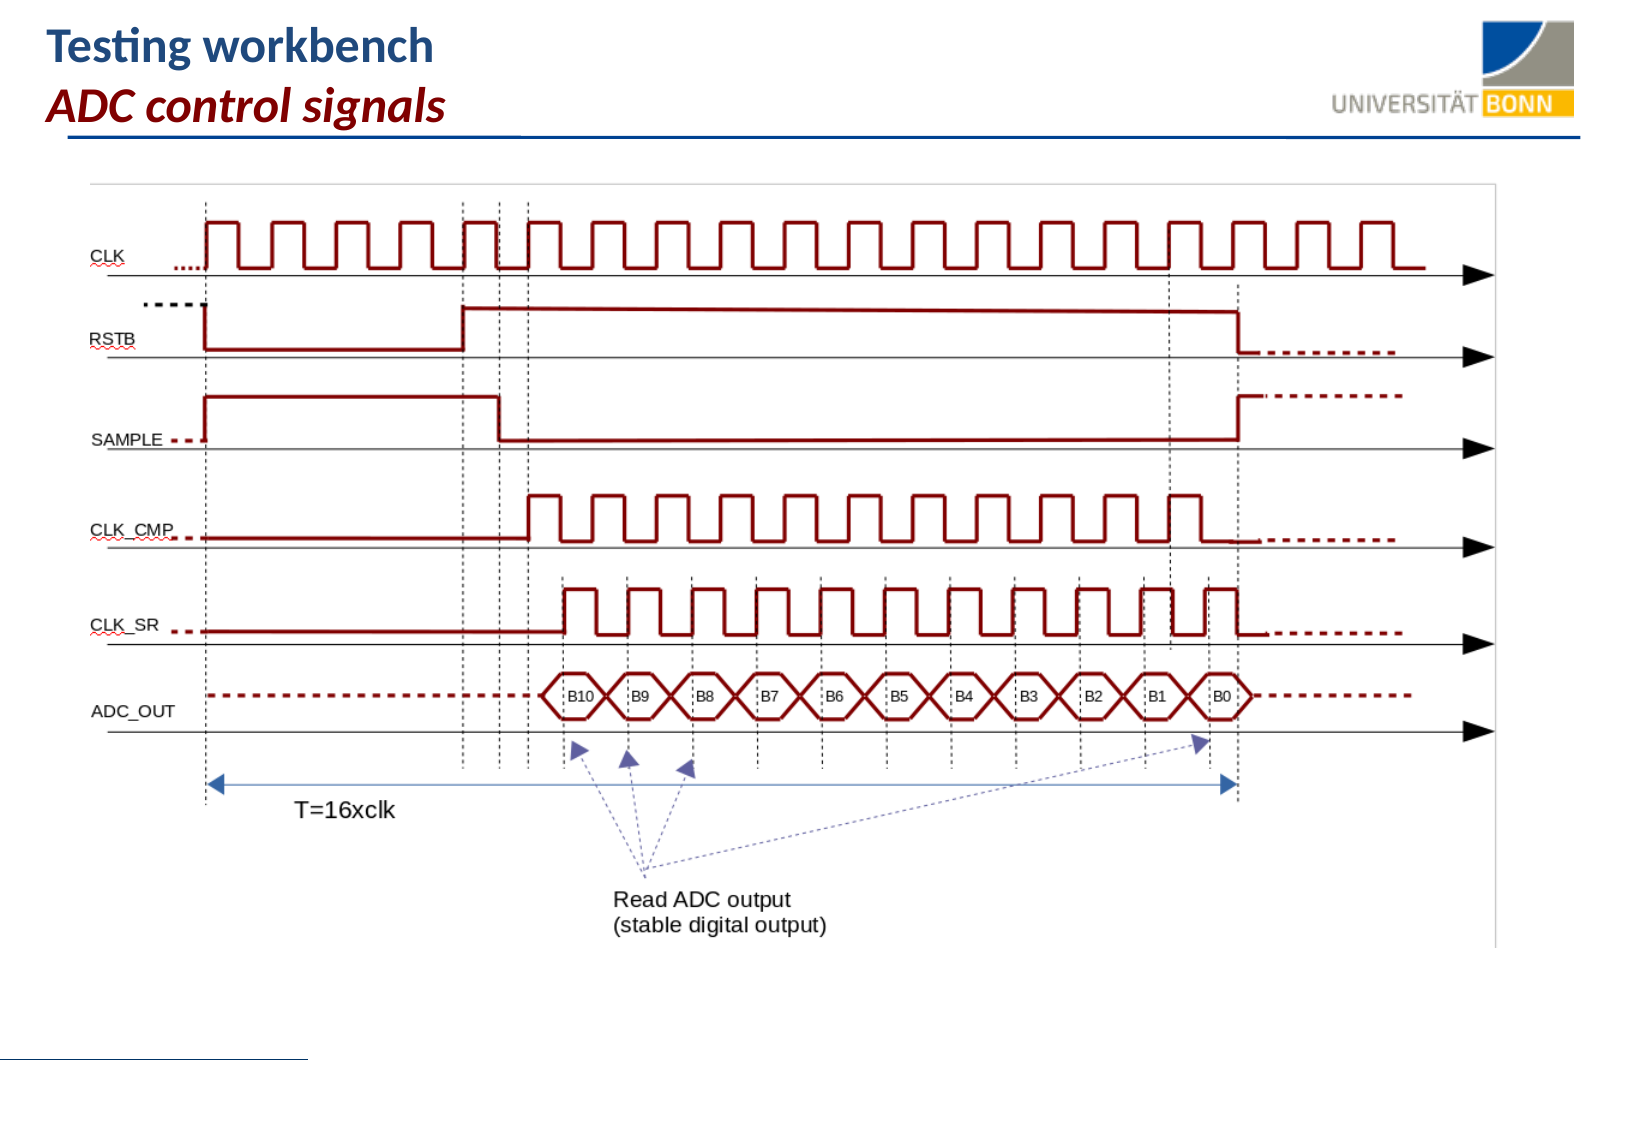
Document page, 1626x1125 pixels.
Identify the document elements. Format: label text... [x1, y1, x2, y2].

picture [1330, 0, 1574, 137]
title Testing workbench ADC control signals [31, 4, 1261, 100]
picture [90, 179, 1501, 948]
